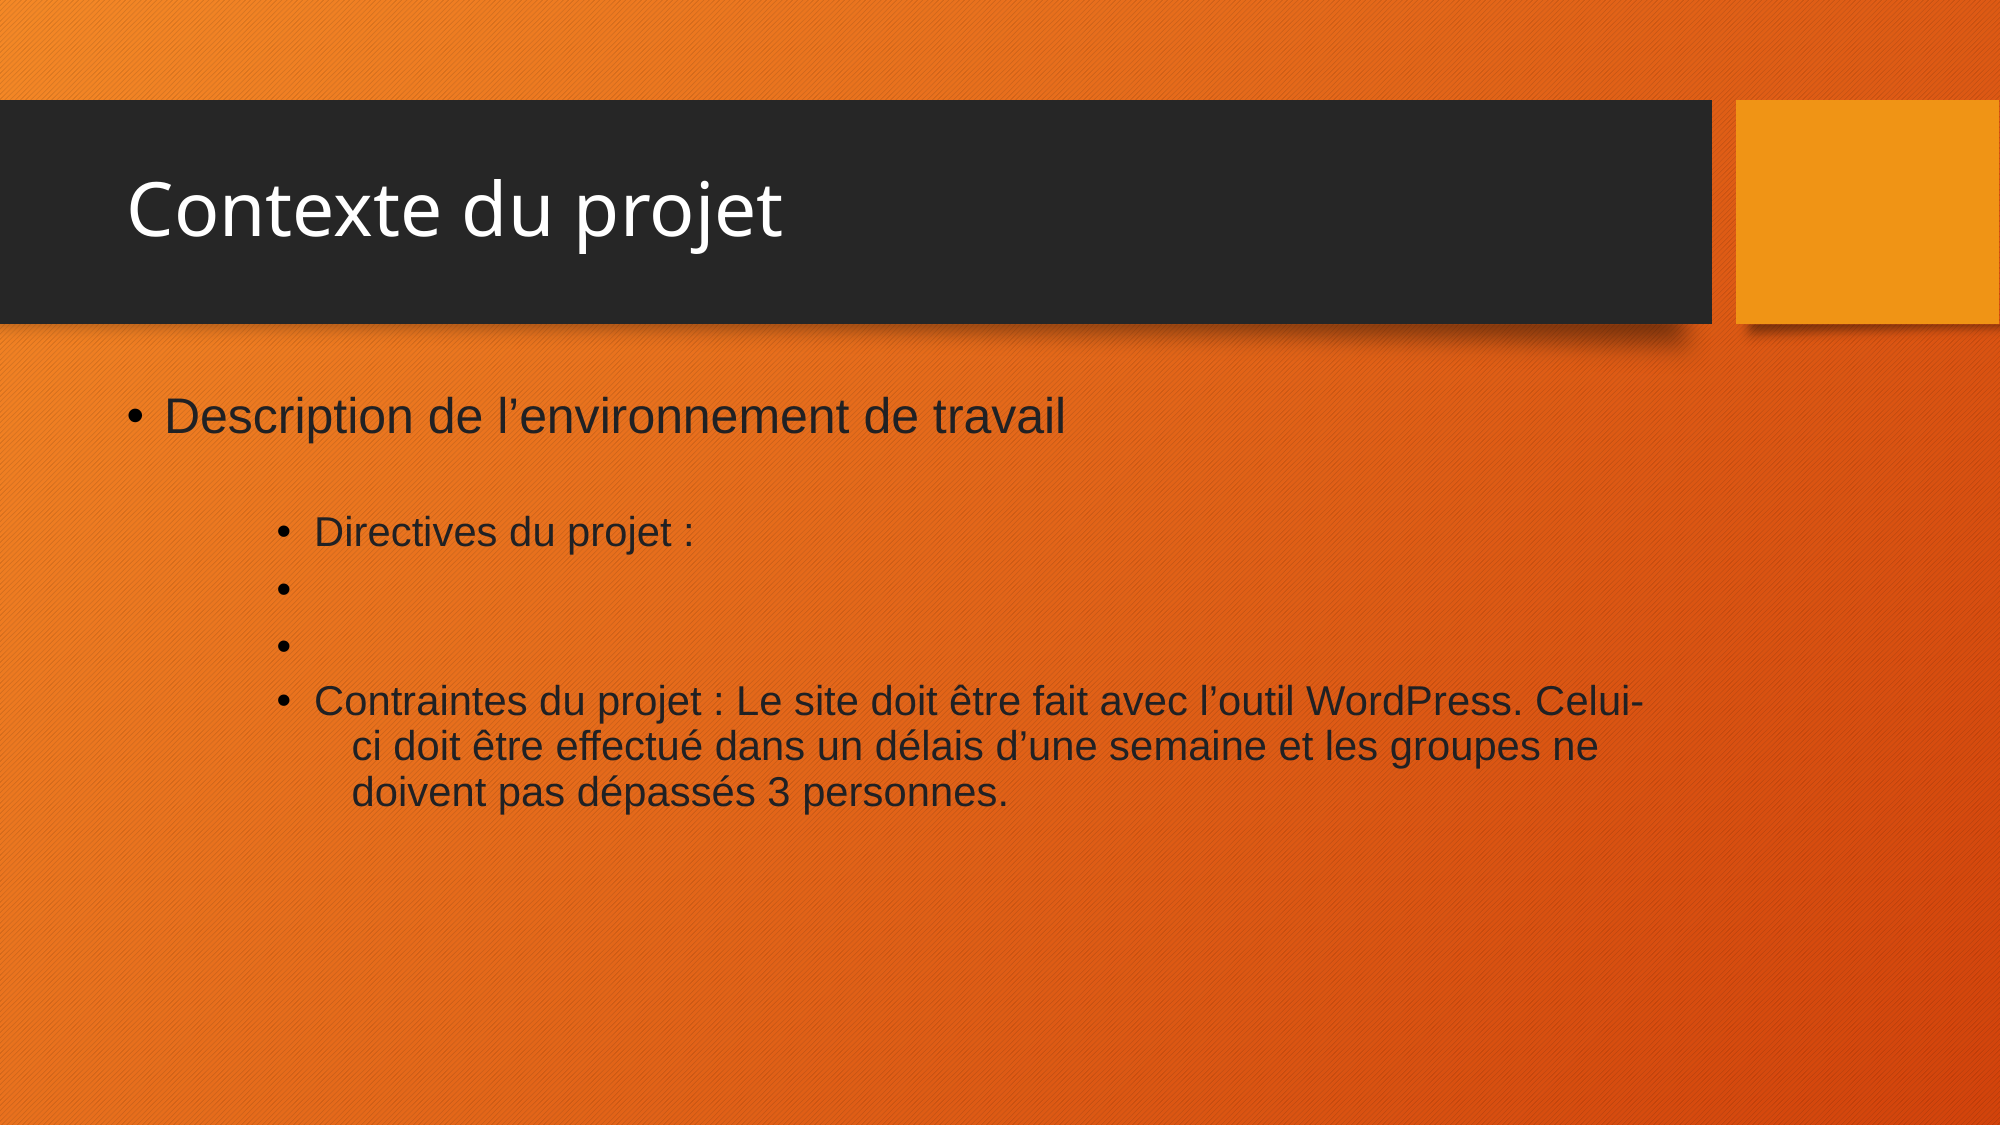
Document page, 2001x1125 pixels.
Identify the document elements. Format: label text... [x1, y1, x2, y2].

list Description de l’environnement de travail Directives du projet : Contraintes du projet : Le site doit être fait avec l’outil WordPress. Celui-ci doit être effectué dans un délais d’une semaine et les groupes ne doivent pas dépassés 3 personnes. [111, 383, 1689, 974]
title Contexte du projet [111, 123, 1689, 301]
